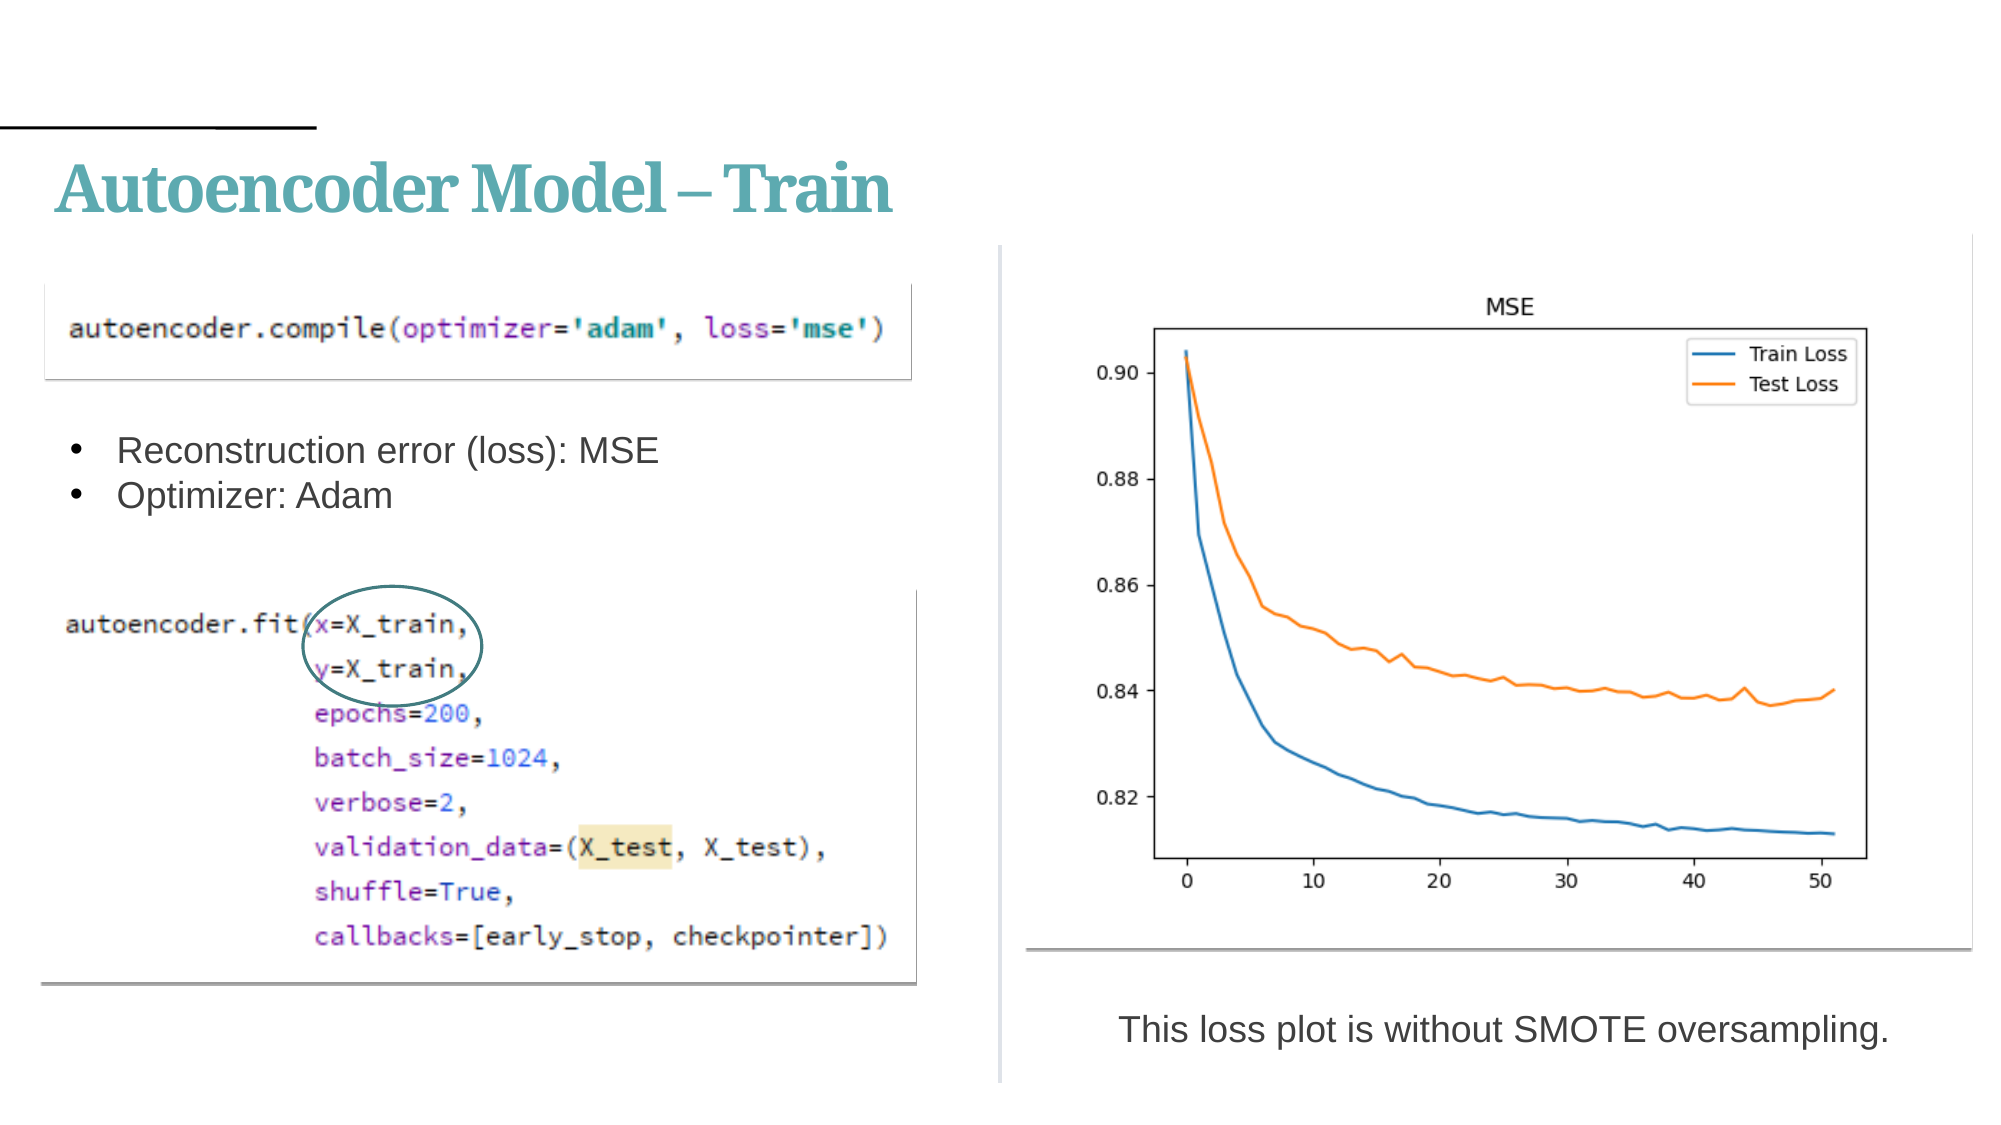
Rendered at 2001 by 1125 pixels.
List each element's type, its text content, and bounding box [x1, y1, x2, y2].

text_box This loss plot is without SMOTE oversampling. [1103, 997, 1937, 1059]
picture [1039, 245, 1958, 934]
picture [305, 600, 480, 704]
title Autoencoder Model – Train [54, 114, 1183, 269]
text_box Reconstruction error (loss): MSE Optimizer: Adam [54, 418, 902, 525]
picture [59, 295, 897, 365]
picture [54, 600, 902, 968]
